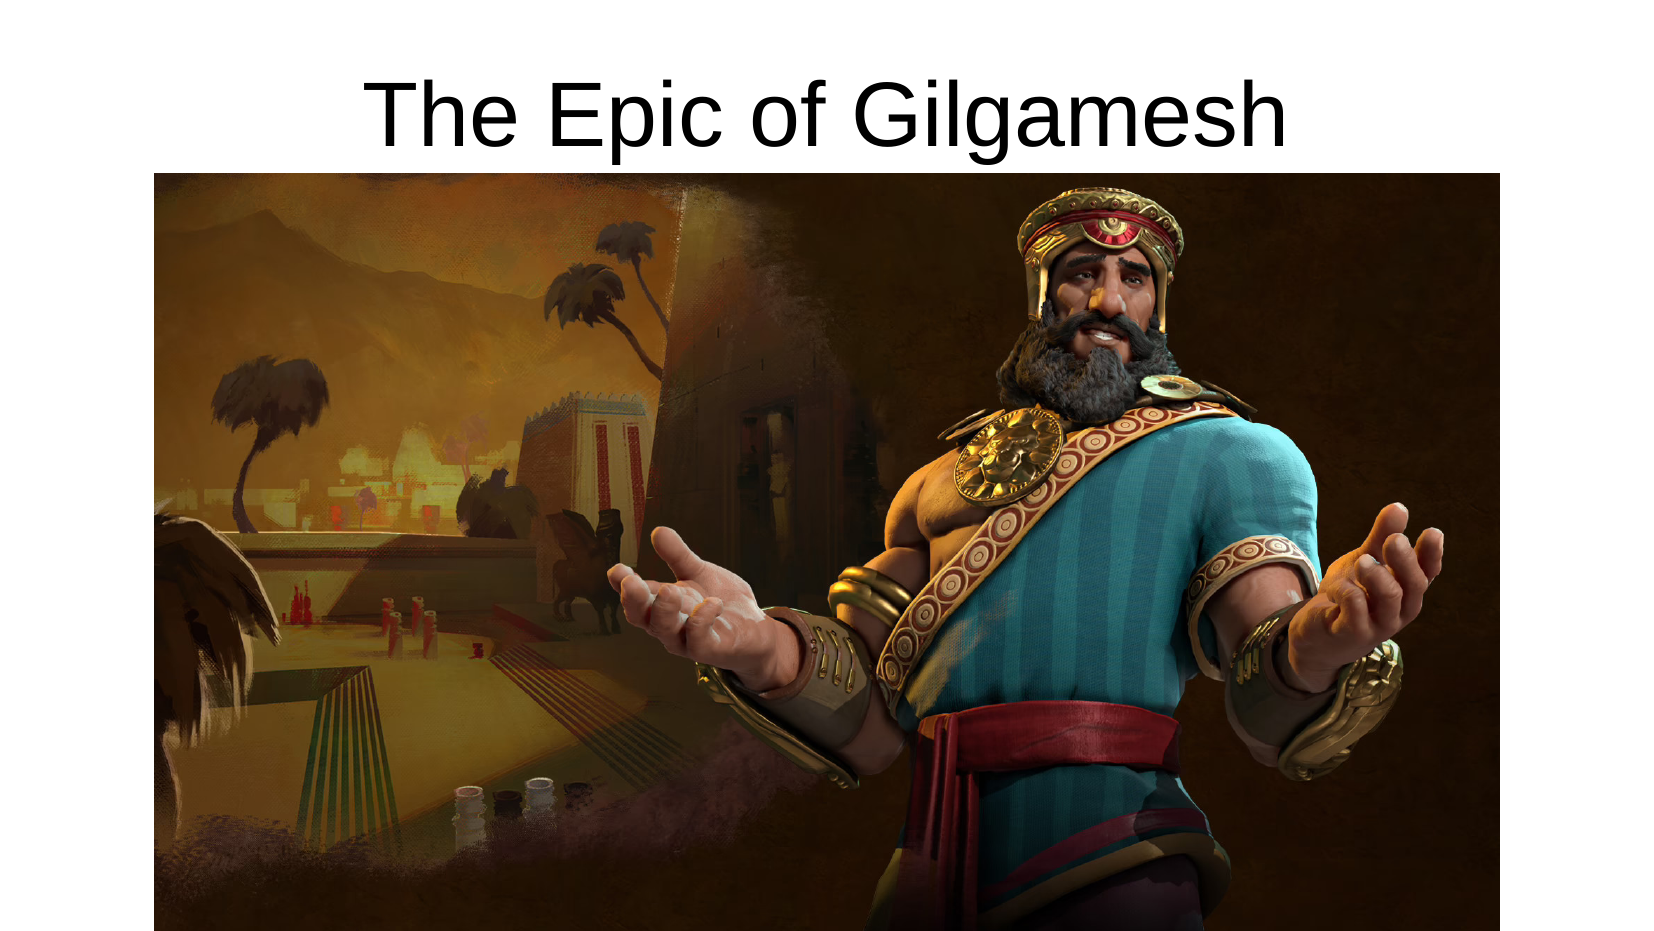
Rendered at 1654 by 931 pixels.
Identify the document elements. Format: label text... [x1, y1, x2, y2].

title The Epic of Gilgamesh [82, 37, 1571, 193]
picture [154, 173, 1500, 931]
